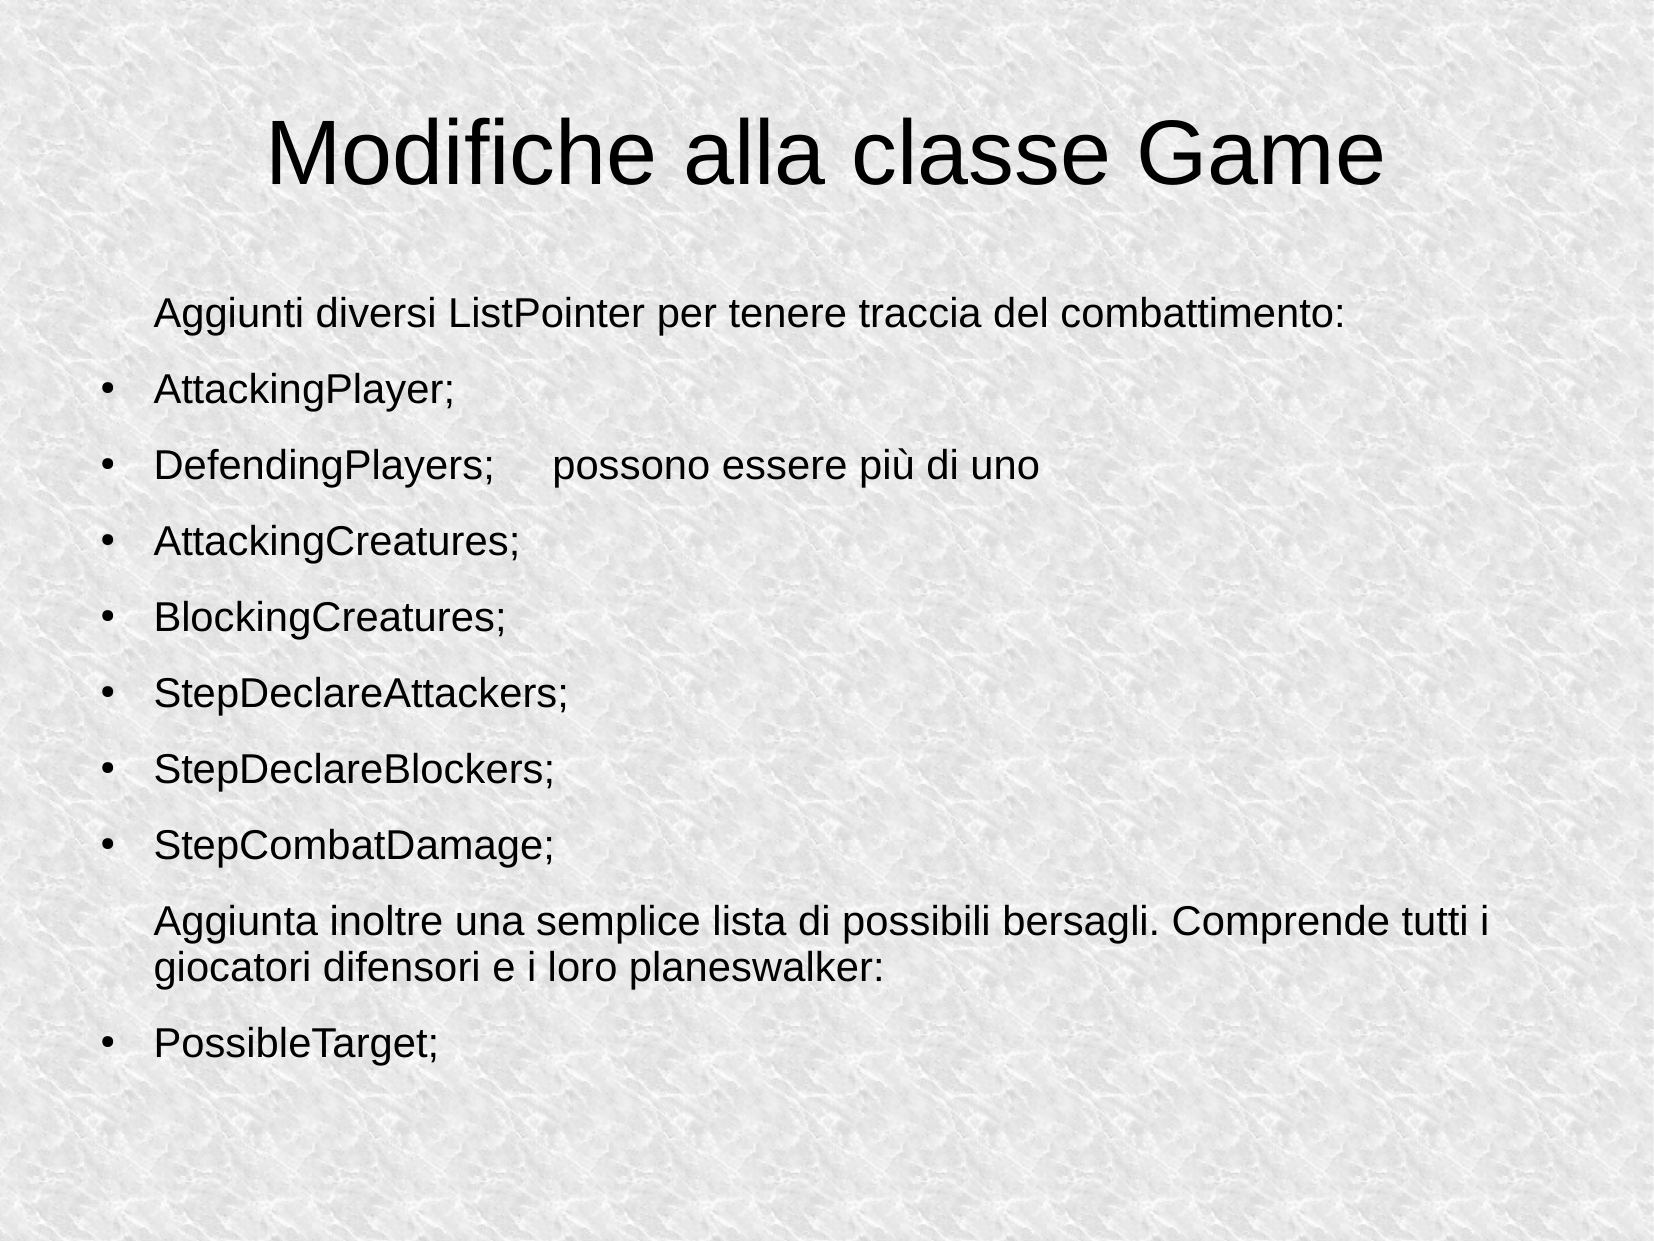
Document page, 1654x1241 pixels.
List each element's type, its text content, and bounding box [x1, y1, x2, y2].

picture [0, 0, 1654, 1241]
list Aggiunti diversi ListPointer per tenere traccia del combattimento: AttackingPlayer; DefendingPlayers; possono essere più di uno AttackingCreatures; BlockingCreatures; StepDeclareAttackers; StepDeclareBlockers; StepCombatDamage; Aggiunta inoltre una semplice lista di possibili bersagli. Comprende tutti i giocatori difensori e i loro planeswalker: PossibleTarget; [82, 290, 1571, 1109]
title Modifiche alla classe Game [82, 49, 1571, 257]
